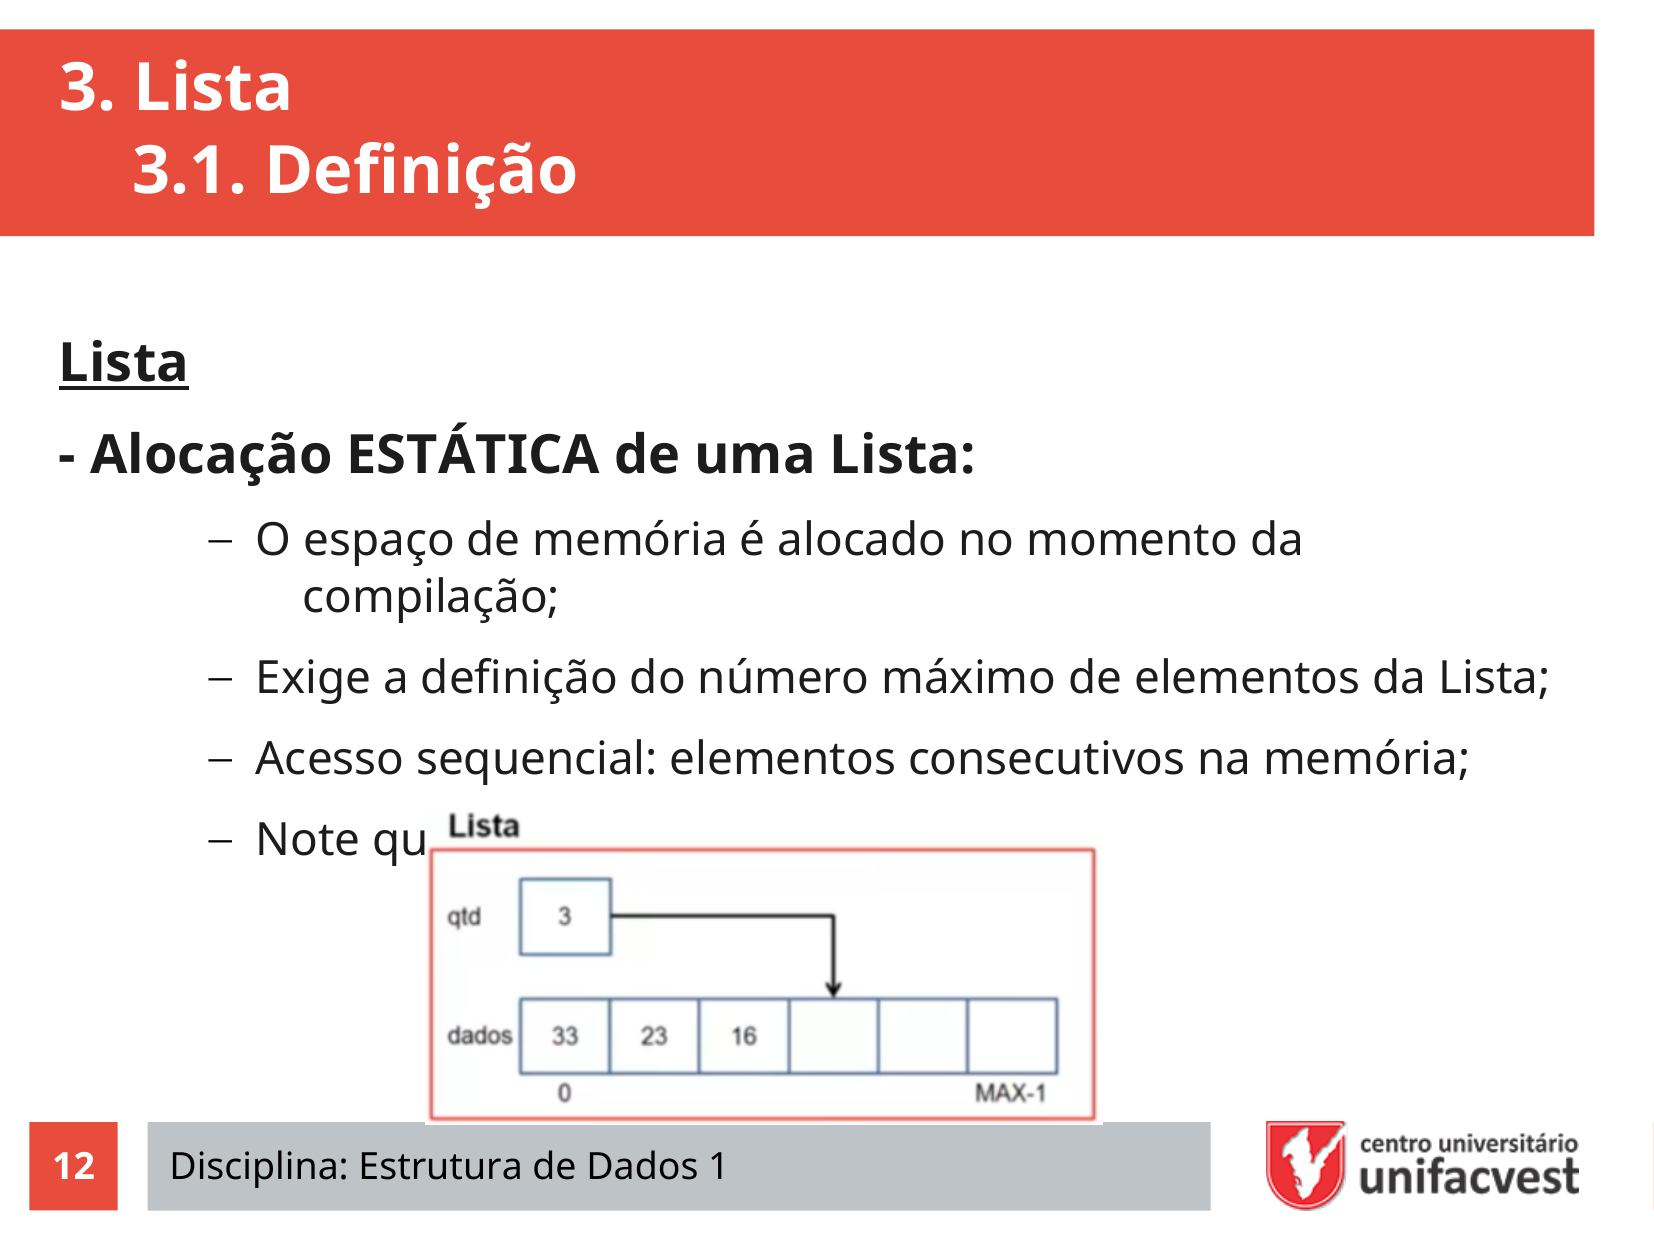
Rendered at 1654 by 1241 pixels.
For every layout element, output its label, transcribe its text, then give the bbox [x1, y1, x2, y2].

list Lista - Alocação ESTÁTICA de uma Lista: O espaço de memória é alocado no momento da compilação; Exige a definição do número máximo de elementos da Lista; Acesso sequencial: elementos consecutivos na memória; Note que se trata de um vetor (ARRAY); [59, 324, 1566, 1093]
text_box [1238, 1120, 1654, 1212]
picture [425, 808, 1103, 1125]
text_box Disciplina: Estrutura de Dados 1 [154, 1132, 1205, 1196]
picture [1266, 1121, 1579, 1211]
title 3. Lista 3.1. Definição [59, 59, 1595, 207]
